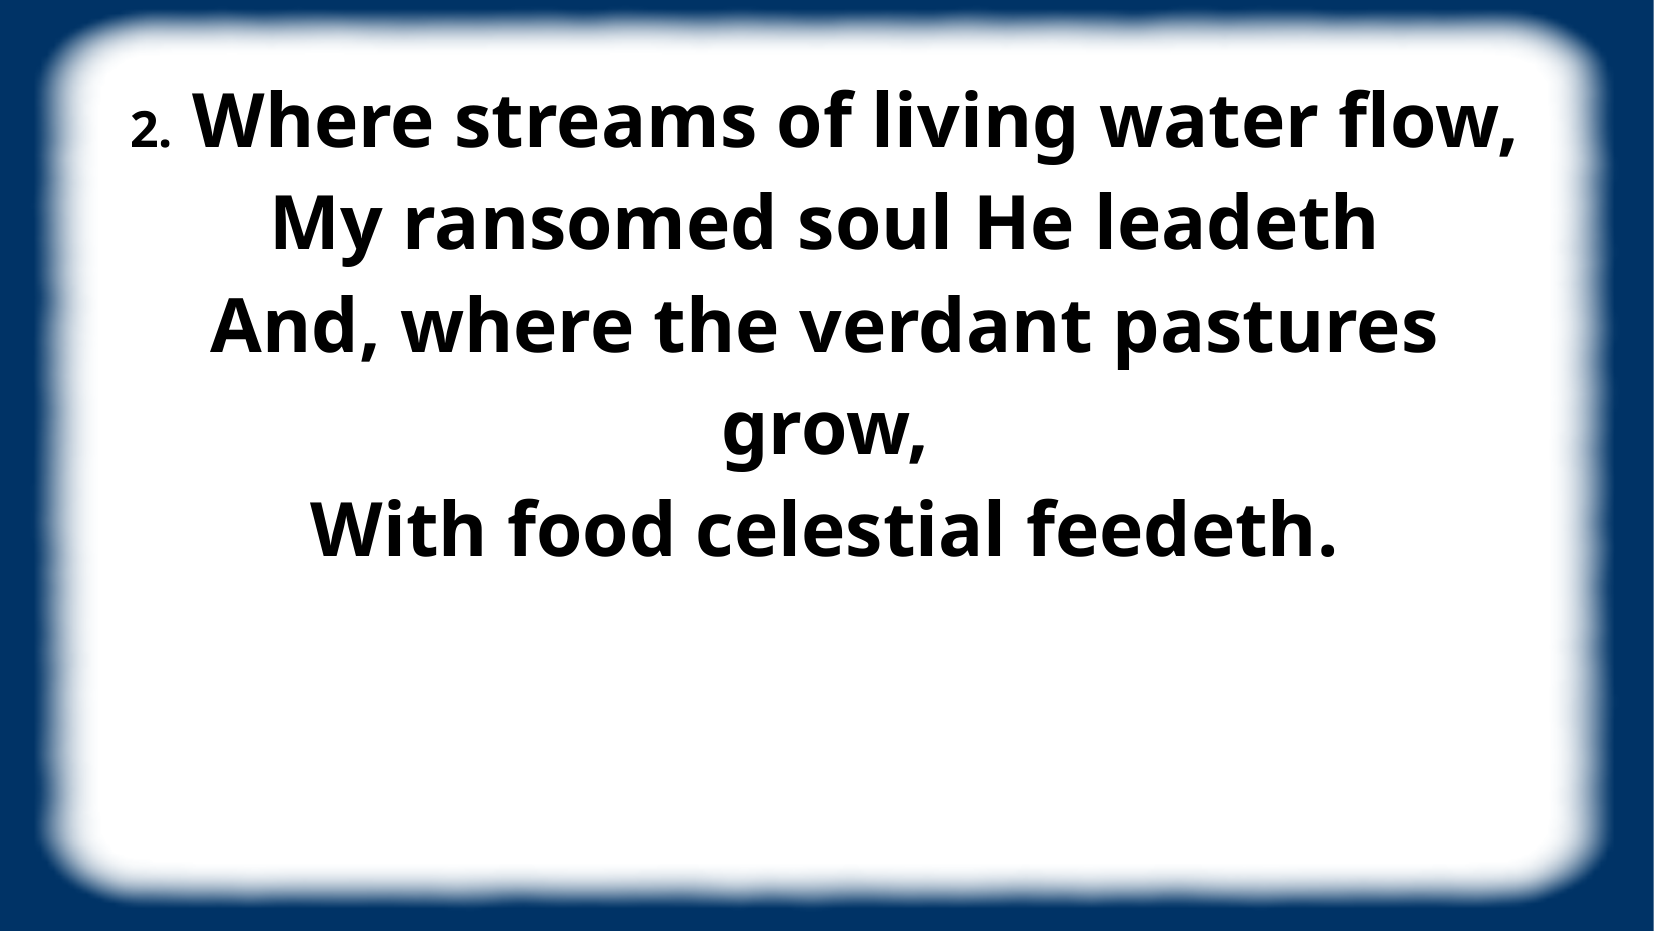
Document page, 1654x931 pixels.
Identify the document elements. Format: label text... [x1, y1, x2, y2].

text_box 2. Where streams of living water flow, My ransomed soul He leadeth And, where the verdant pastures grow, With food celestial feedeth. [90, 60, 1561, 496]
picture [0, 0, 1654, 931]
